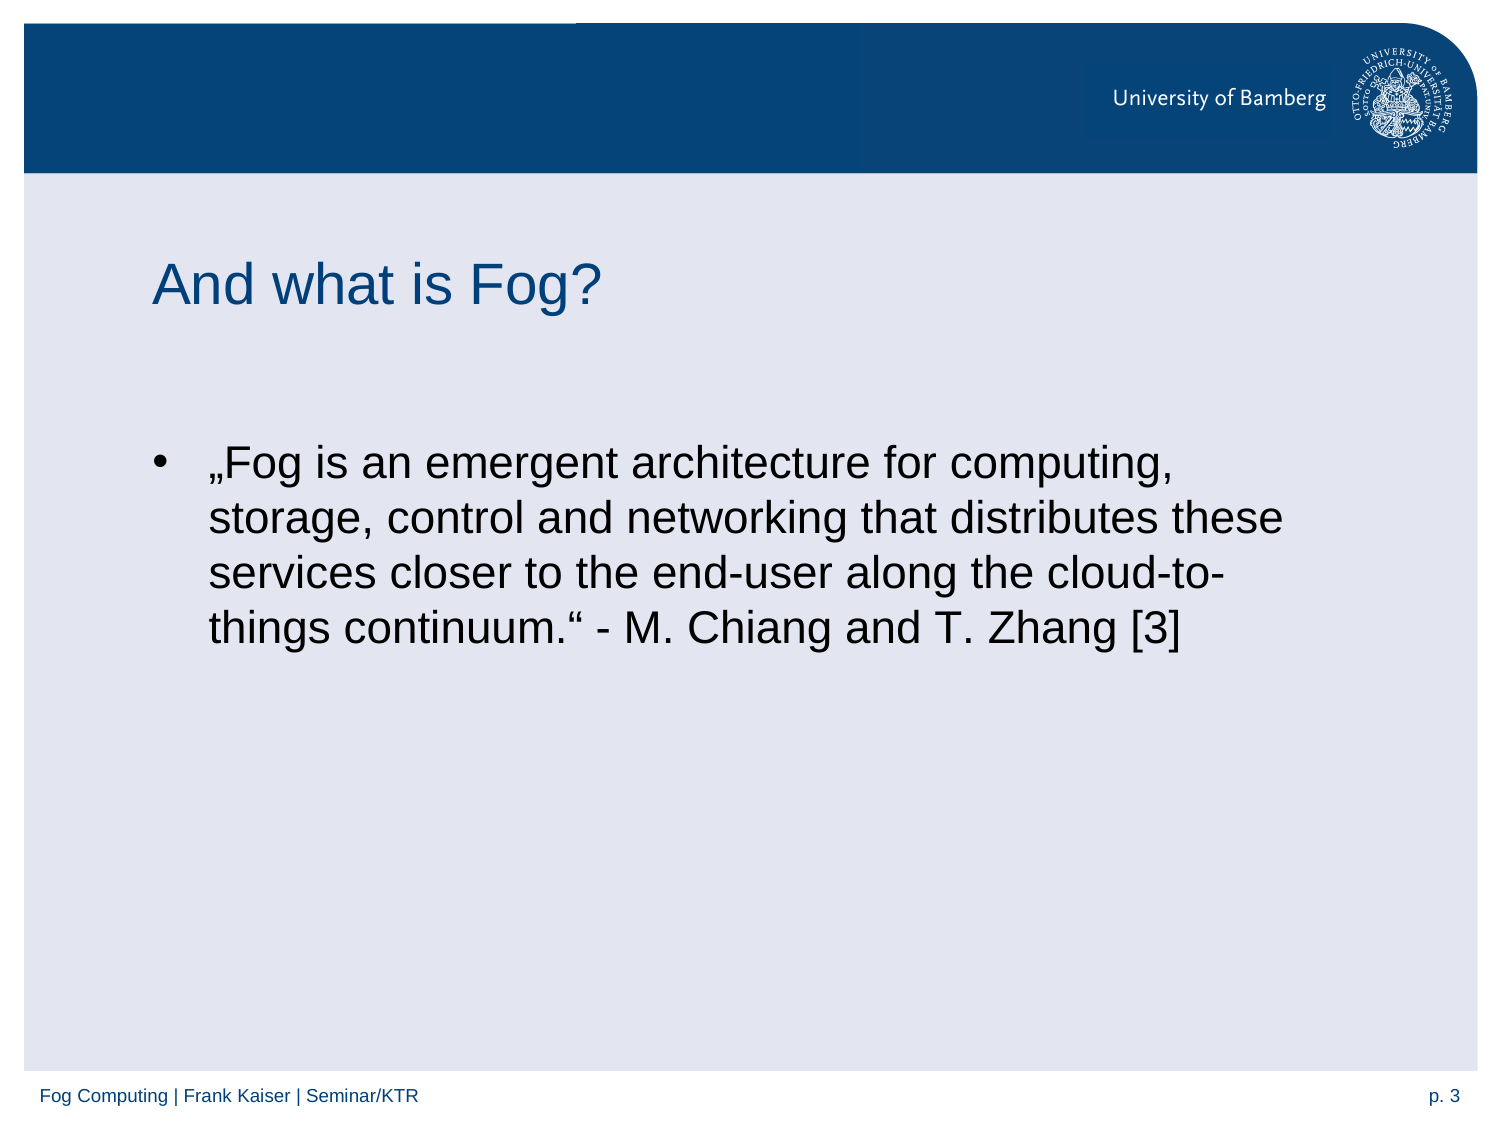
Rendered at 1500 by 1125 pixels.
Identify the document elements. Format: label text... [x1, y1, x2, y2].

title And what is Fog? [137, 187, 1363, 375]
list „Fog is an emergent architecture for computing, storage, control and networking that distributes these services closer to the end-user along the cloud-to-things continuum.“ - M. Chiang and T. Zhang [3] [137, 424, 1363, 888]
picture [0, 0, 1500, 1125]
